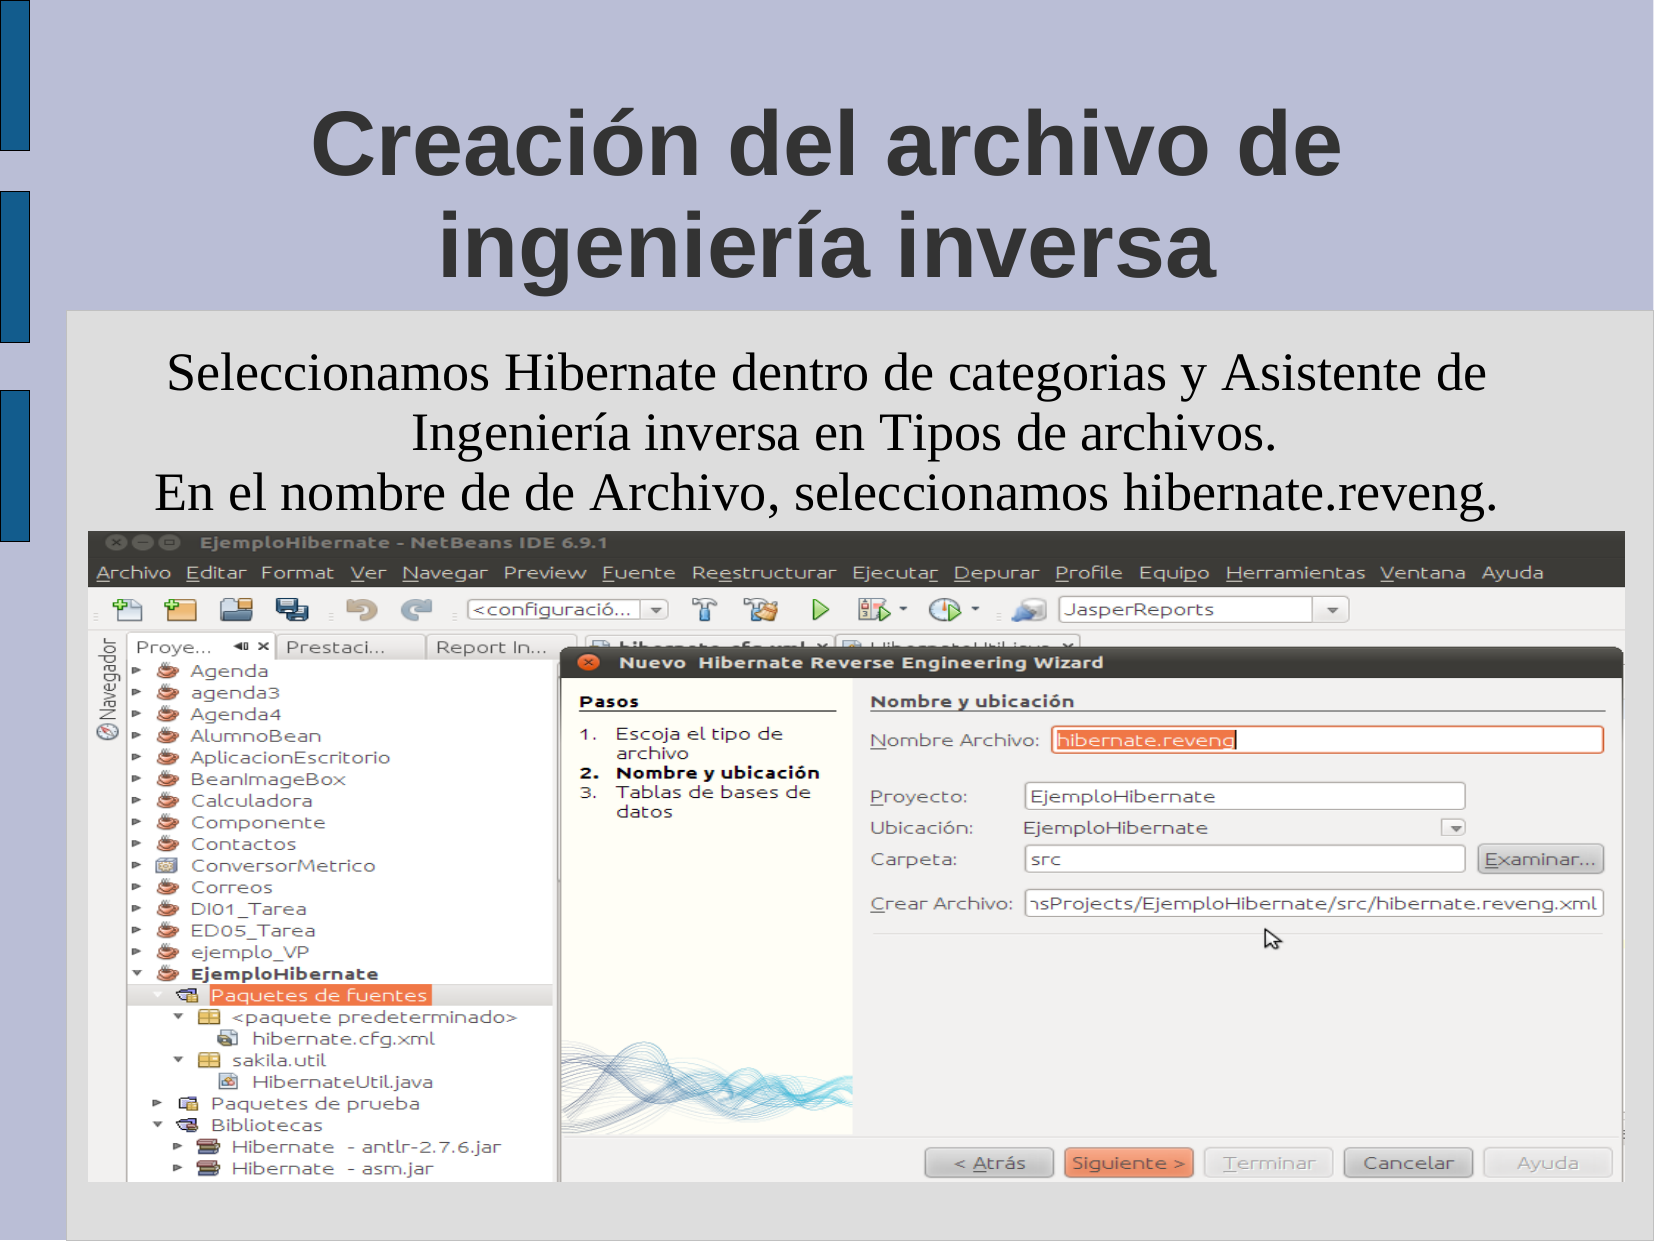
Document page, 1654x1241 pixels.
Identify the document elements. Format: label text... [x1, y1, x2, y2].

picture [88, 531, 1625, 1182]
subtitle Seleccionamos Hibernate dentro de categorias y Asistente de Ingeniería inversa en Tipos de archivos. En el nombre de de Archivo, seleccionamos hibernate.reveng. [121, 318, 1534, 531]
title Creación del archivo de ingeniería inversa [121, 92, 1534, 298]
